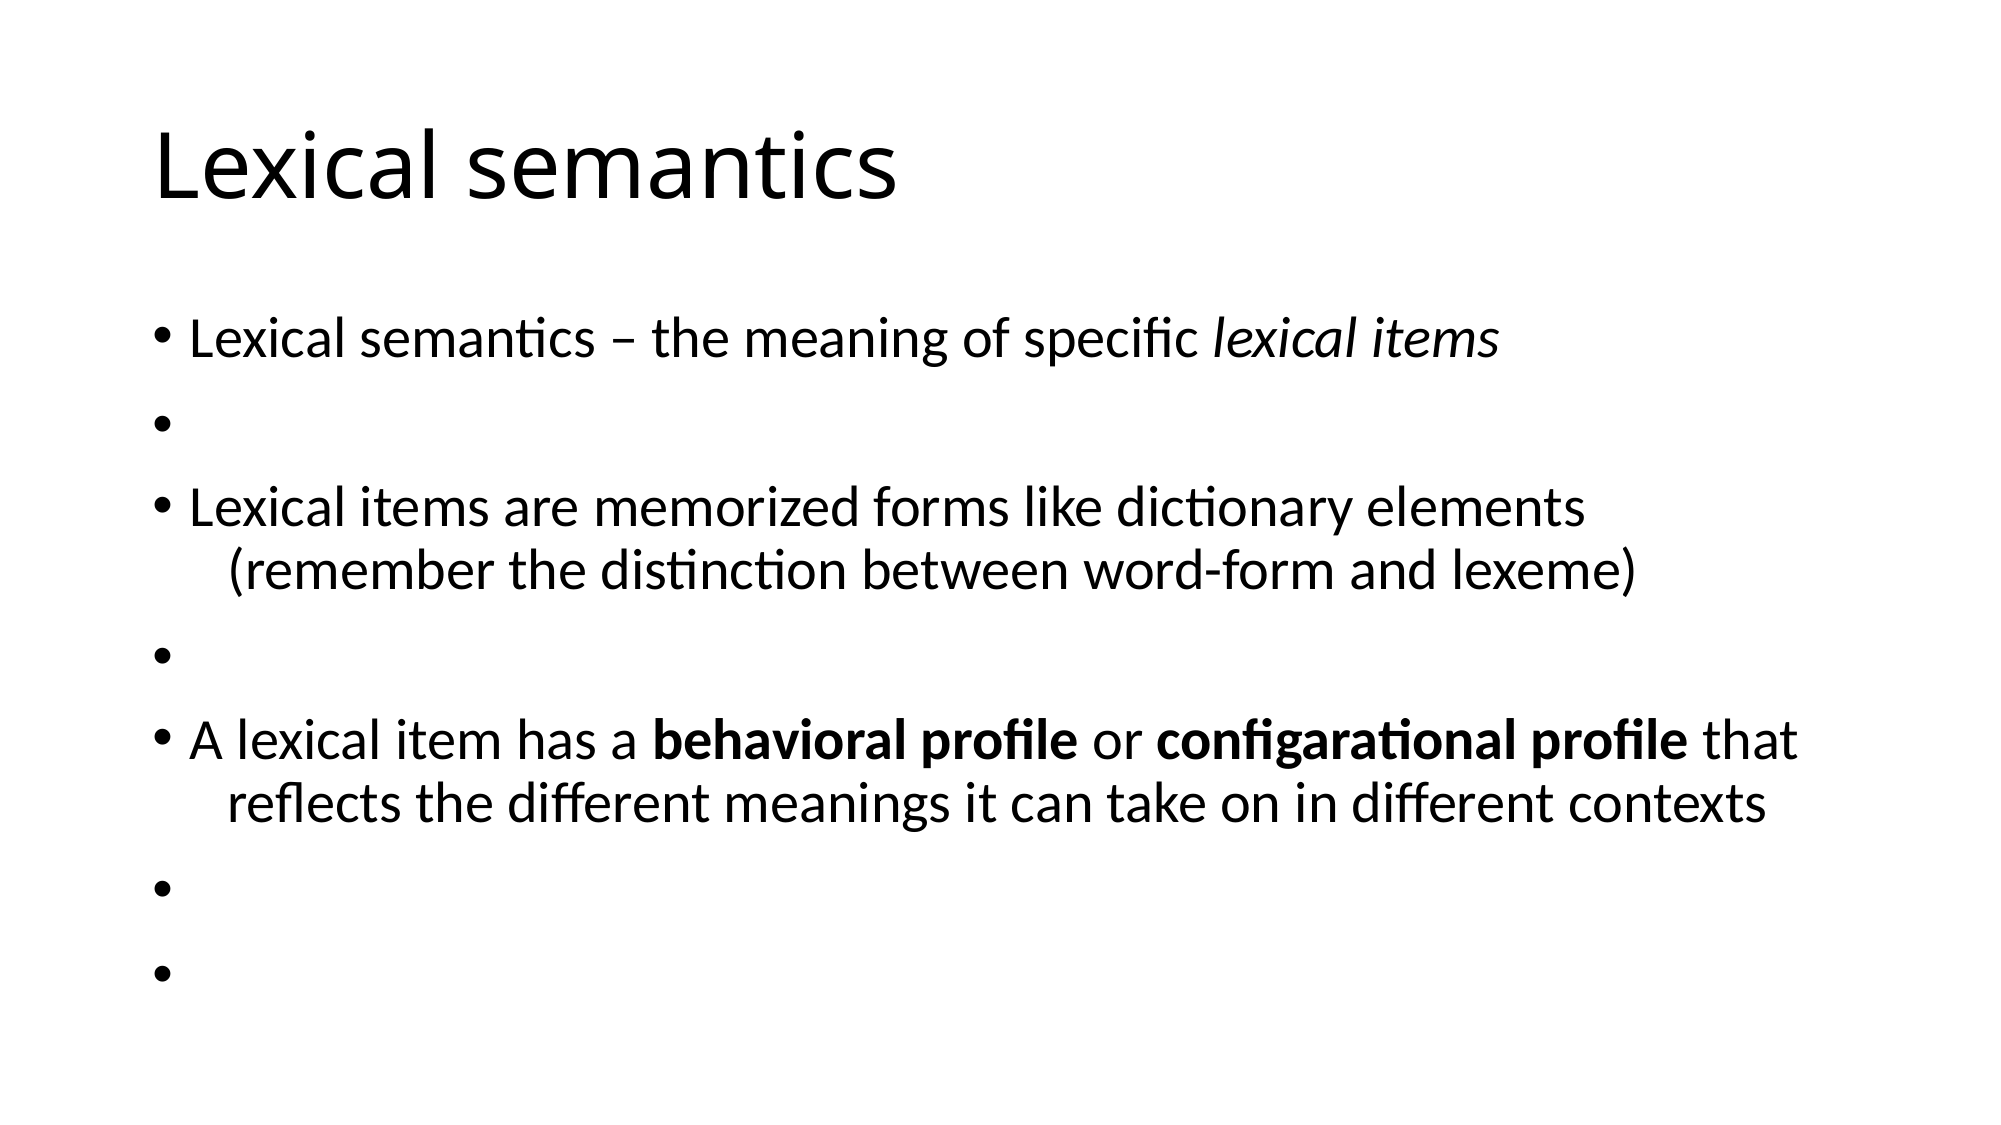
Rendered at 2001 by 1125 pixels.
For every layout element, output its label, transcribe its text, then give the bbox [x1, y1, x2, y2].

list Lexical semantics – the meaning of specific lexical items Lexical items are memorized forms like dictionary elements (remember the distinction between word-form and lexeme) A lexical item has a behavioral profile or configarational profile that reflects the different meanings it can take on in different contexts [137, 299, 1863, 1014]
title Lexical semantics [137, 59, 1863, 278]
